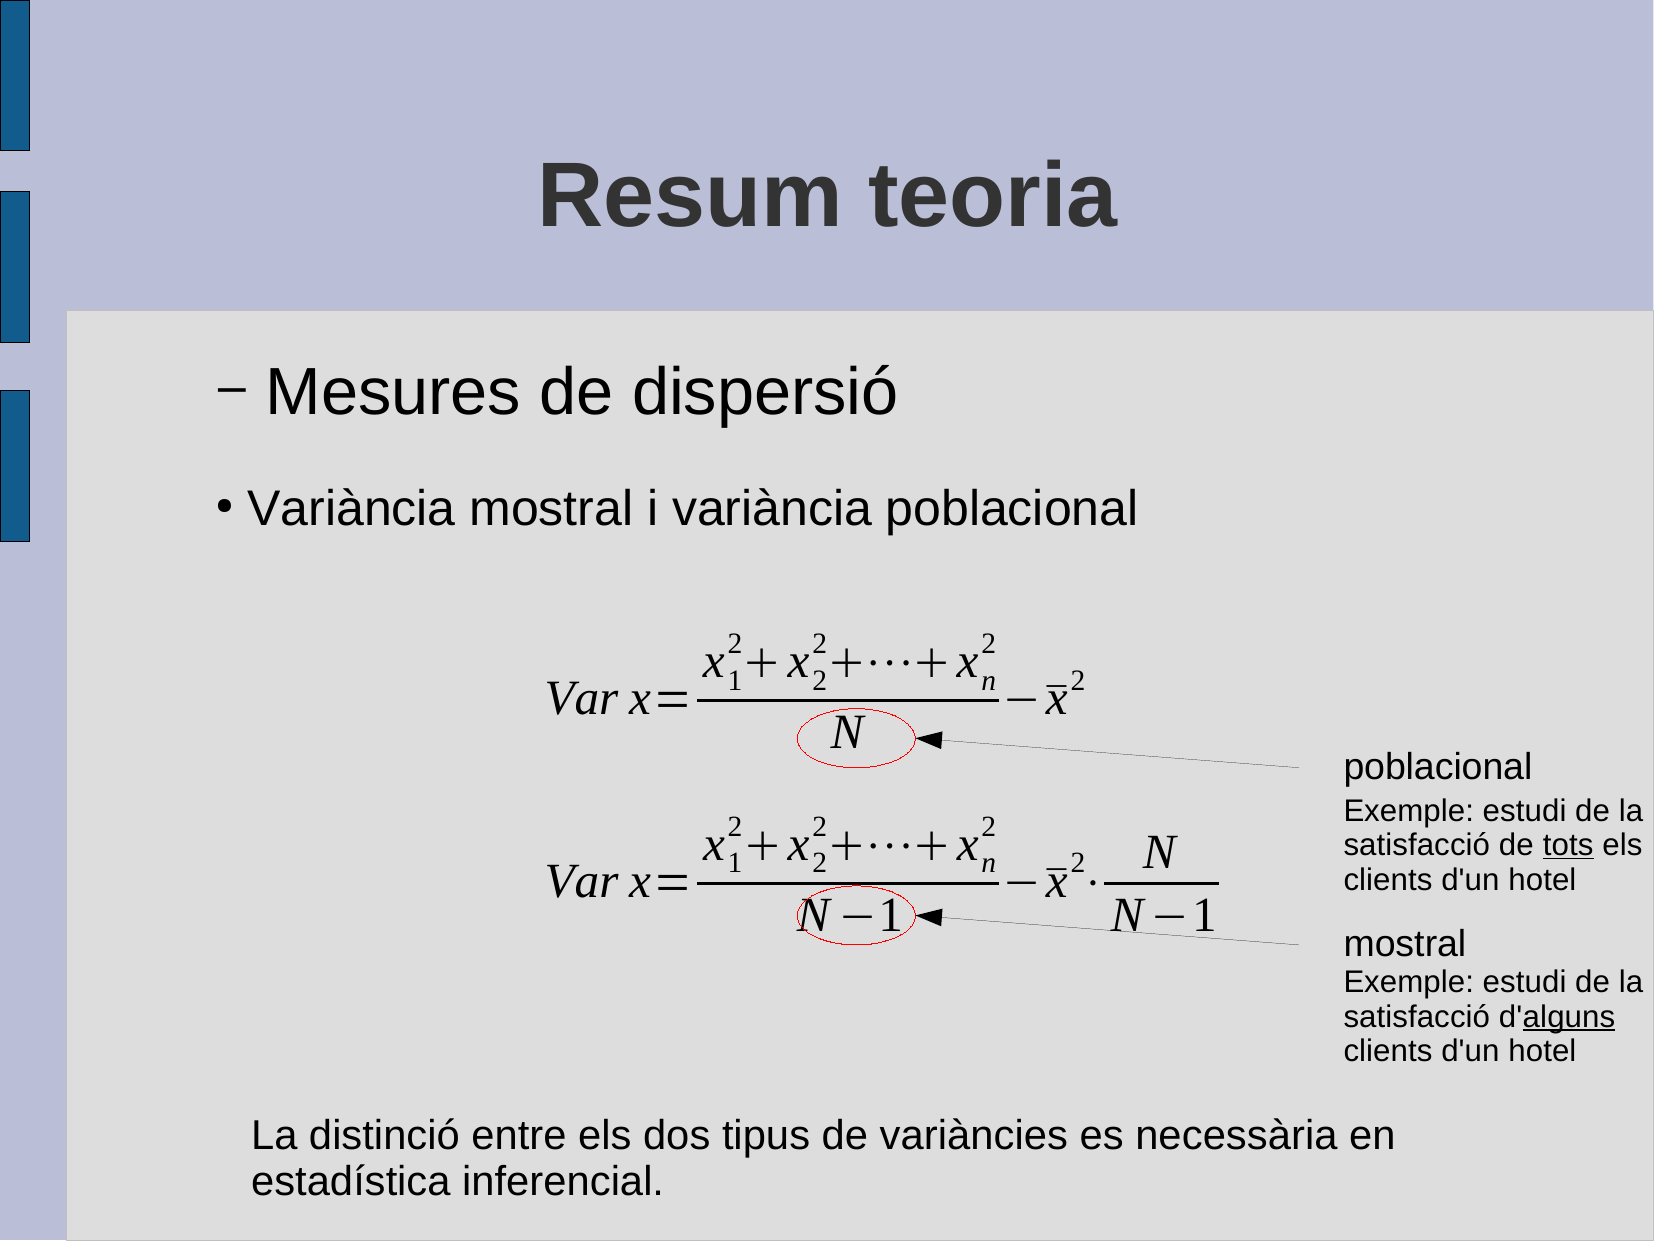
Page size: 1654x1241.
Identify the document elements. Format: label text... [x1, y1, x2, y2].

text_box La distinció entre els dos tipus de variàncies es necessària en estadística inferencial. [236, 1104, 1477, 1213]
text_box mostral [1328, 915, 1595, 956]
chart [538, 810, 1227, 943]
text_box poblacional [1328, 738, 1595, 785]
text_box Exemple: estudi de la satisfacció d'alguns clients d'un hotel [1328, 956, 1654, 1076]
chart [538, 626, 1092, 760]
title Resum teoria [121, 91, 1534, 299]
text_box Exemple: estudi de la satisfacció de tots els clients d'un hotel [1328, 785, 1654, 905]
text_box Mesures de dispersió [124, 354, 1565, 504]
text_box Variància mostral i variància poblacional [200, 472, 1625, 544]
